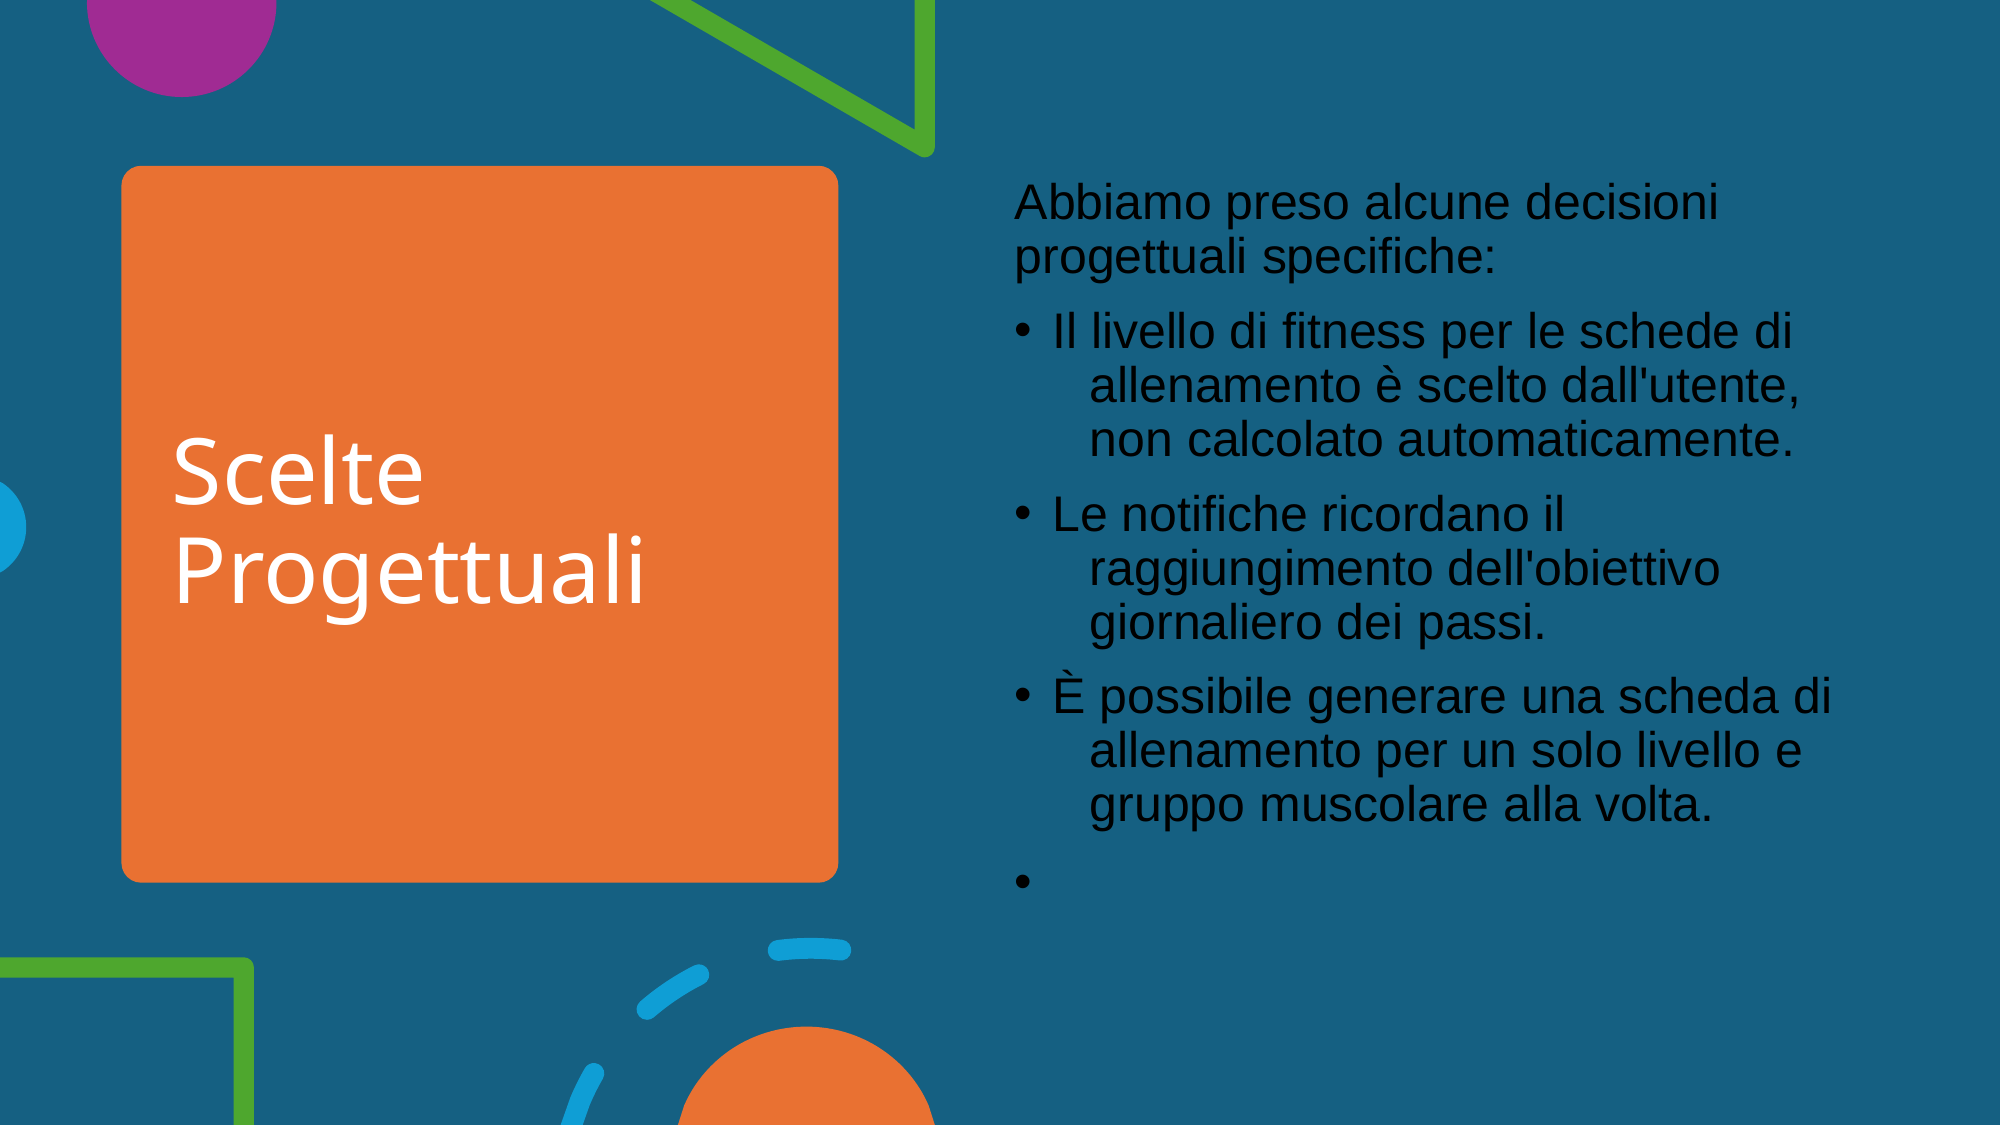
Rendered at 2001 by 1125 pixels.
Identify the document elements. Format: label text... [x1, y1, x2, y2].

title Scelte Progettuali [156, 182, 803, 866]
text_box [0, 0, 2000, 1125]
list Abbiamo preso alcune decisioni progettuali specifiche: Il livello di fitness per le schede di allenamento è scelto dall'utente, non calcolato automaticamente. Le notifiche ricordano il raggiungimento dell'obiettivo giornaliero dei passi. È possibile generare una scheda di allenamento per un solo livello e gruppo muscolare alla volta. [999, 168, 1863, 886]
